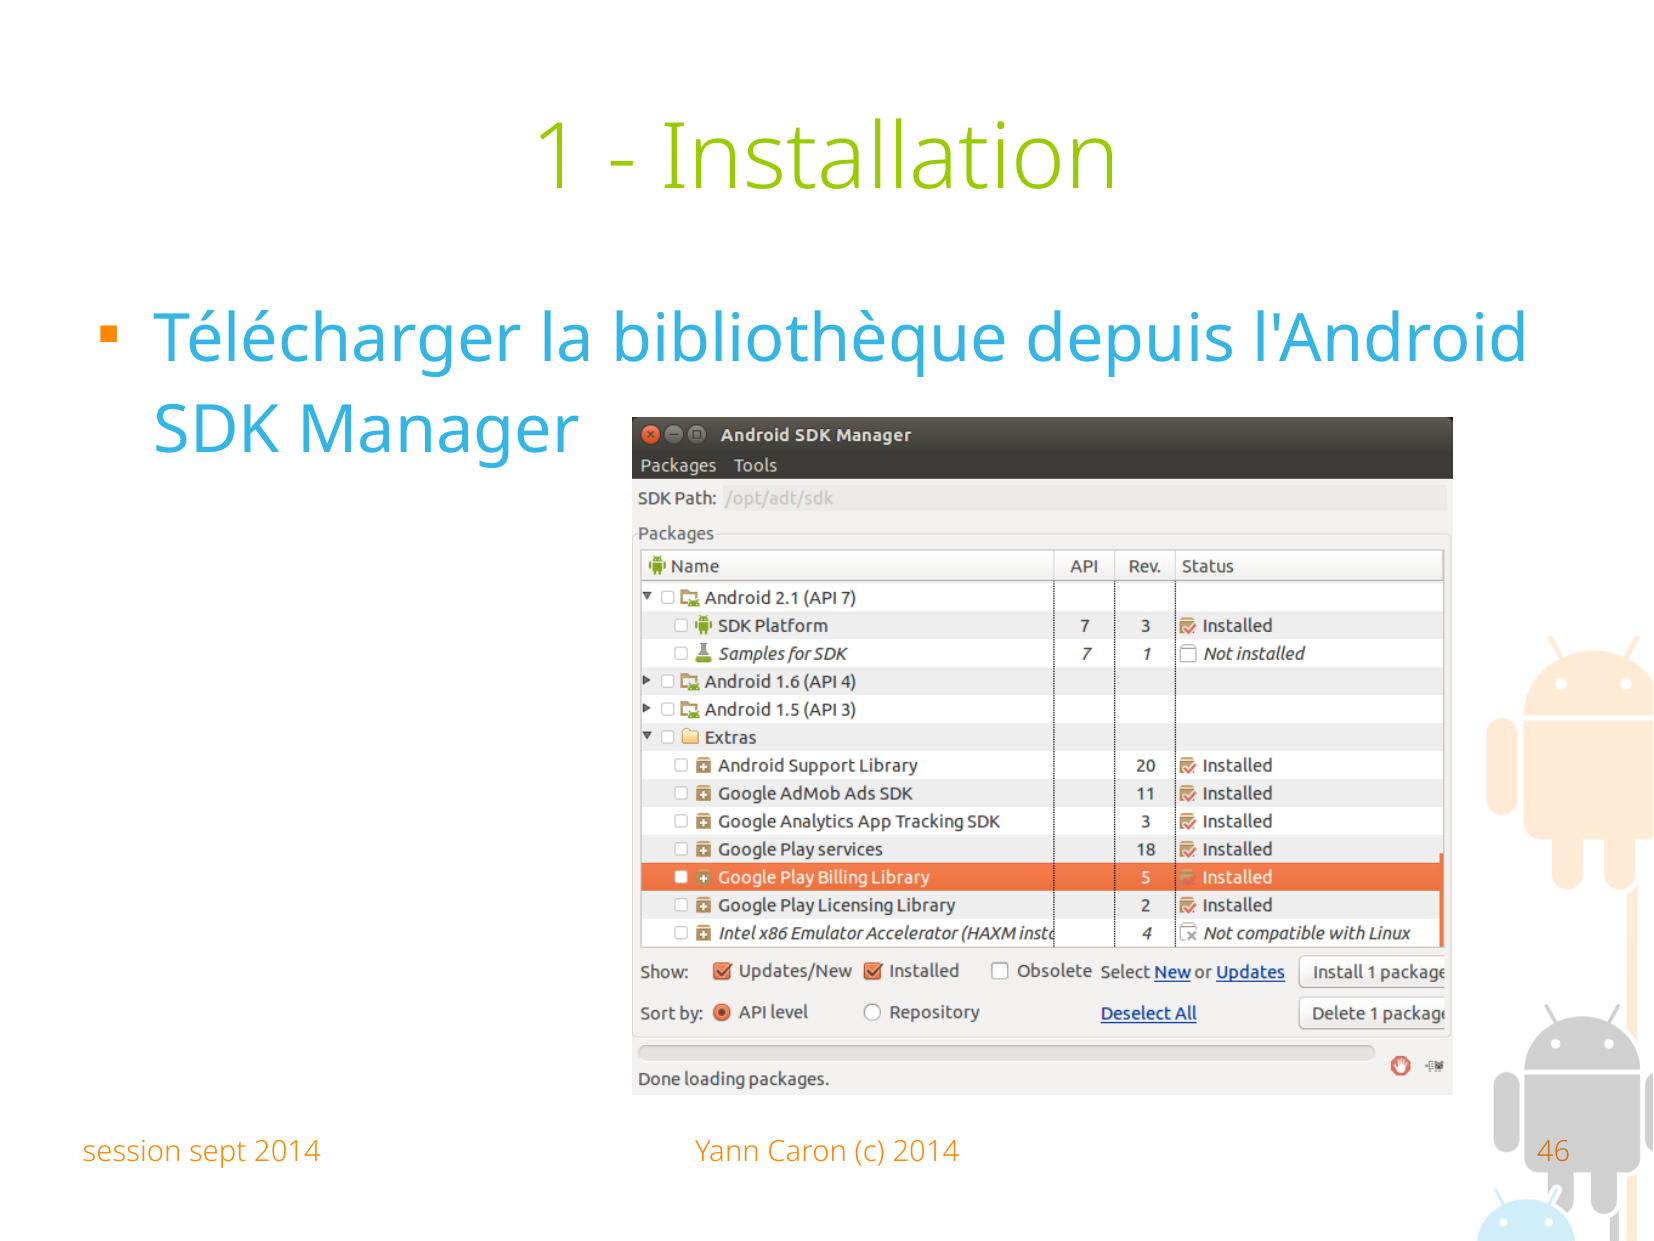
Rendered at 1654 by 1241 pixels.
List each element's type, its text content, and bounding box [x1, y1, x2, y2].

picture [240, 417, 1654, 1241]
title 1 - Installation [82, 49, 1571, 257]
list Télécharger la bibliothèque depuis l'Android SDK Manager [82, 290, 1571, 1010]
